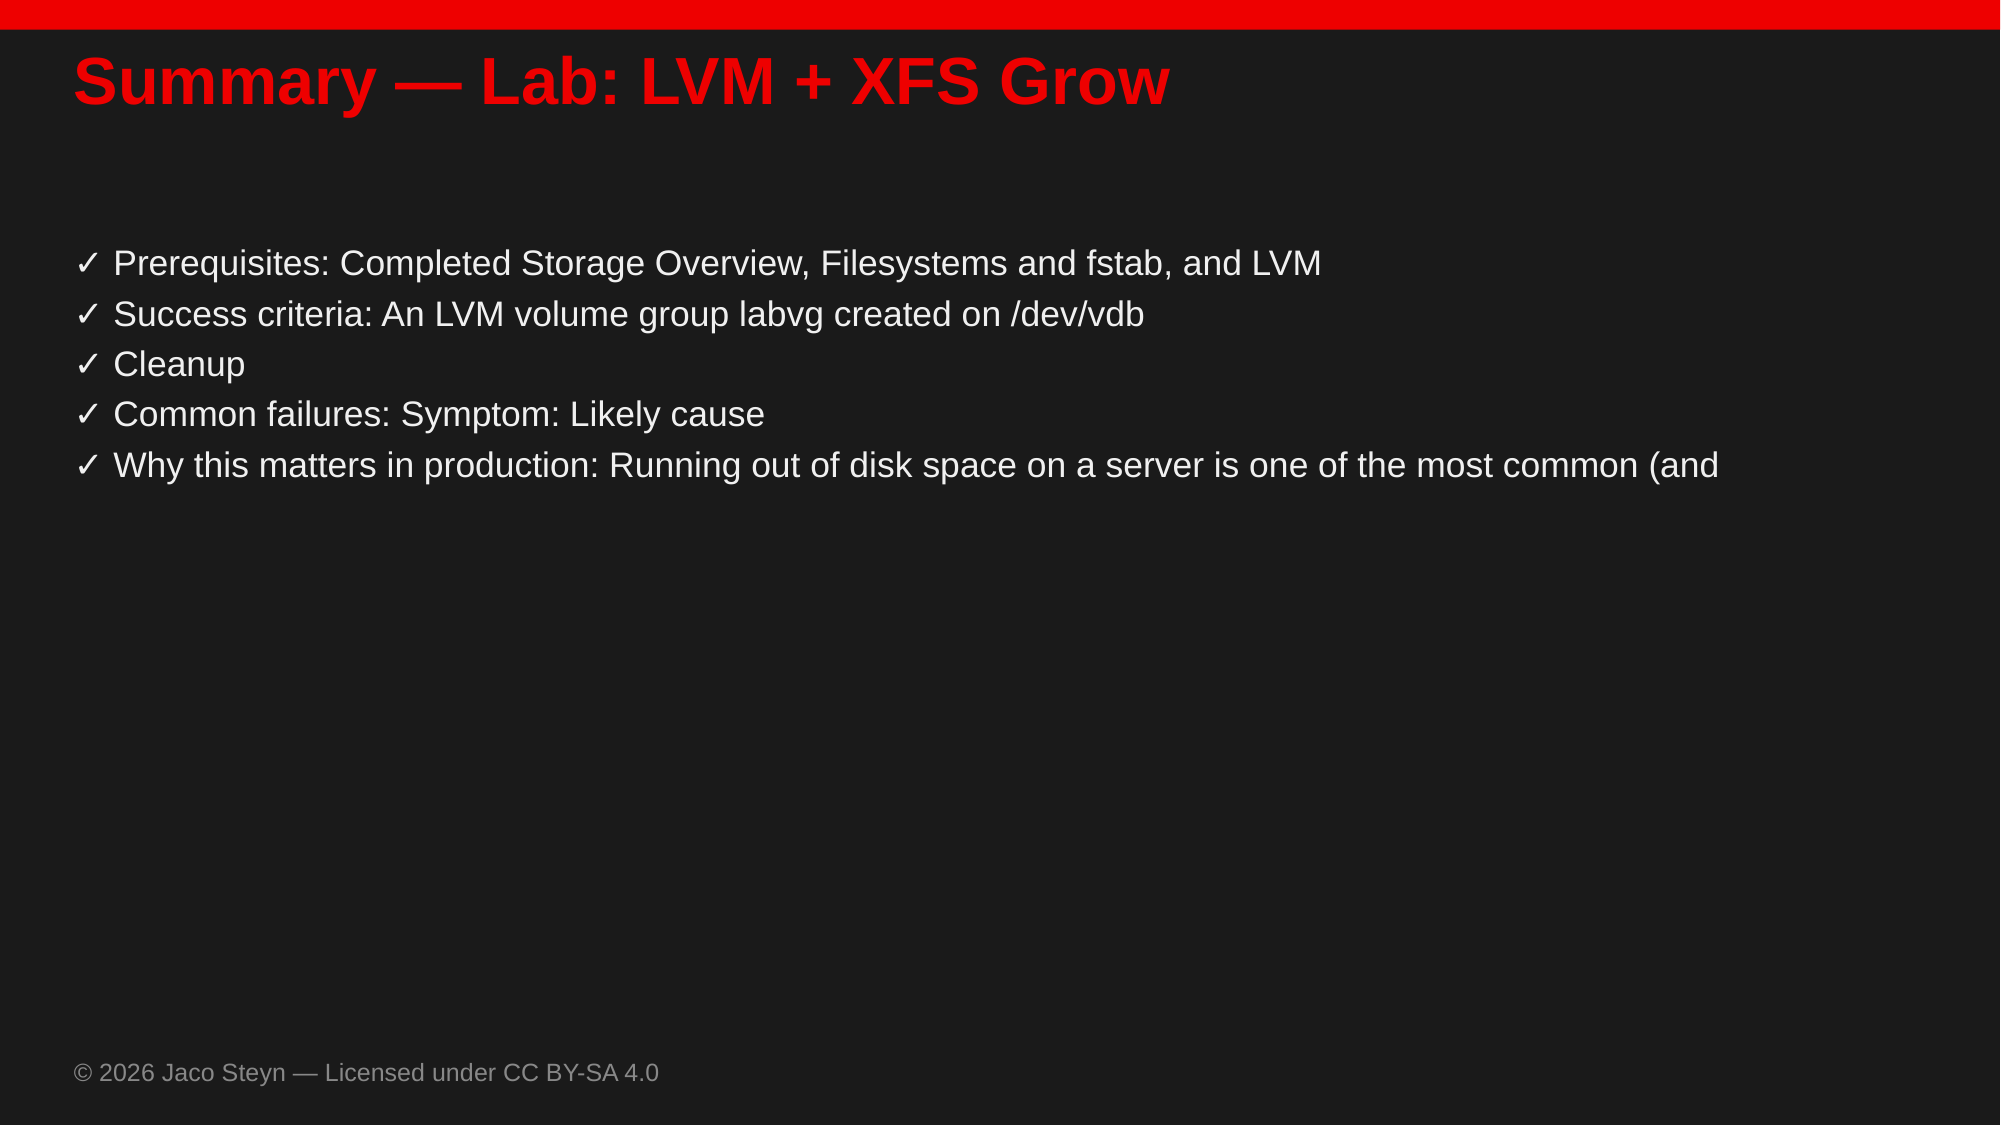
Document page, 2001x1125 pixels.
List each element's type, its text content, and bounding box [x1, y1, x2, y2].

text_box ✓ Prerequisites: Completed Storage Overview, Filesystems and fstab, and LVM ✓ Success criteria: An LVM volume group labvg created on /dev/vdb ✓ Cleanup ✓ Common failures: Symptom: Likely cause ✓ Why this matters in production: Running out of disk space on a server is one of the most common (and [59, 236, 1942, 1037]
text_box Summary — Lab: LVM + XFS Grow [59, 36, 1942, 208]
text_box © 2026 Jaco Steyn — Licensed under CC BY-SA 4.0 [59, 1051, 1942, 1093]
text_box [0, 0, 2001, 30]
